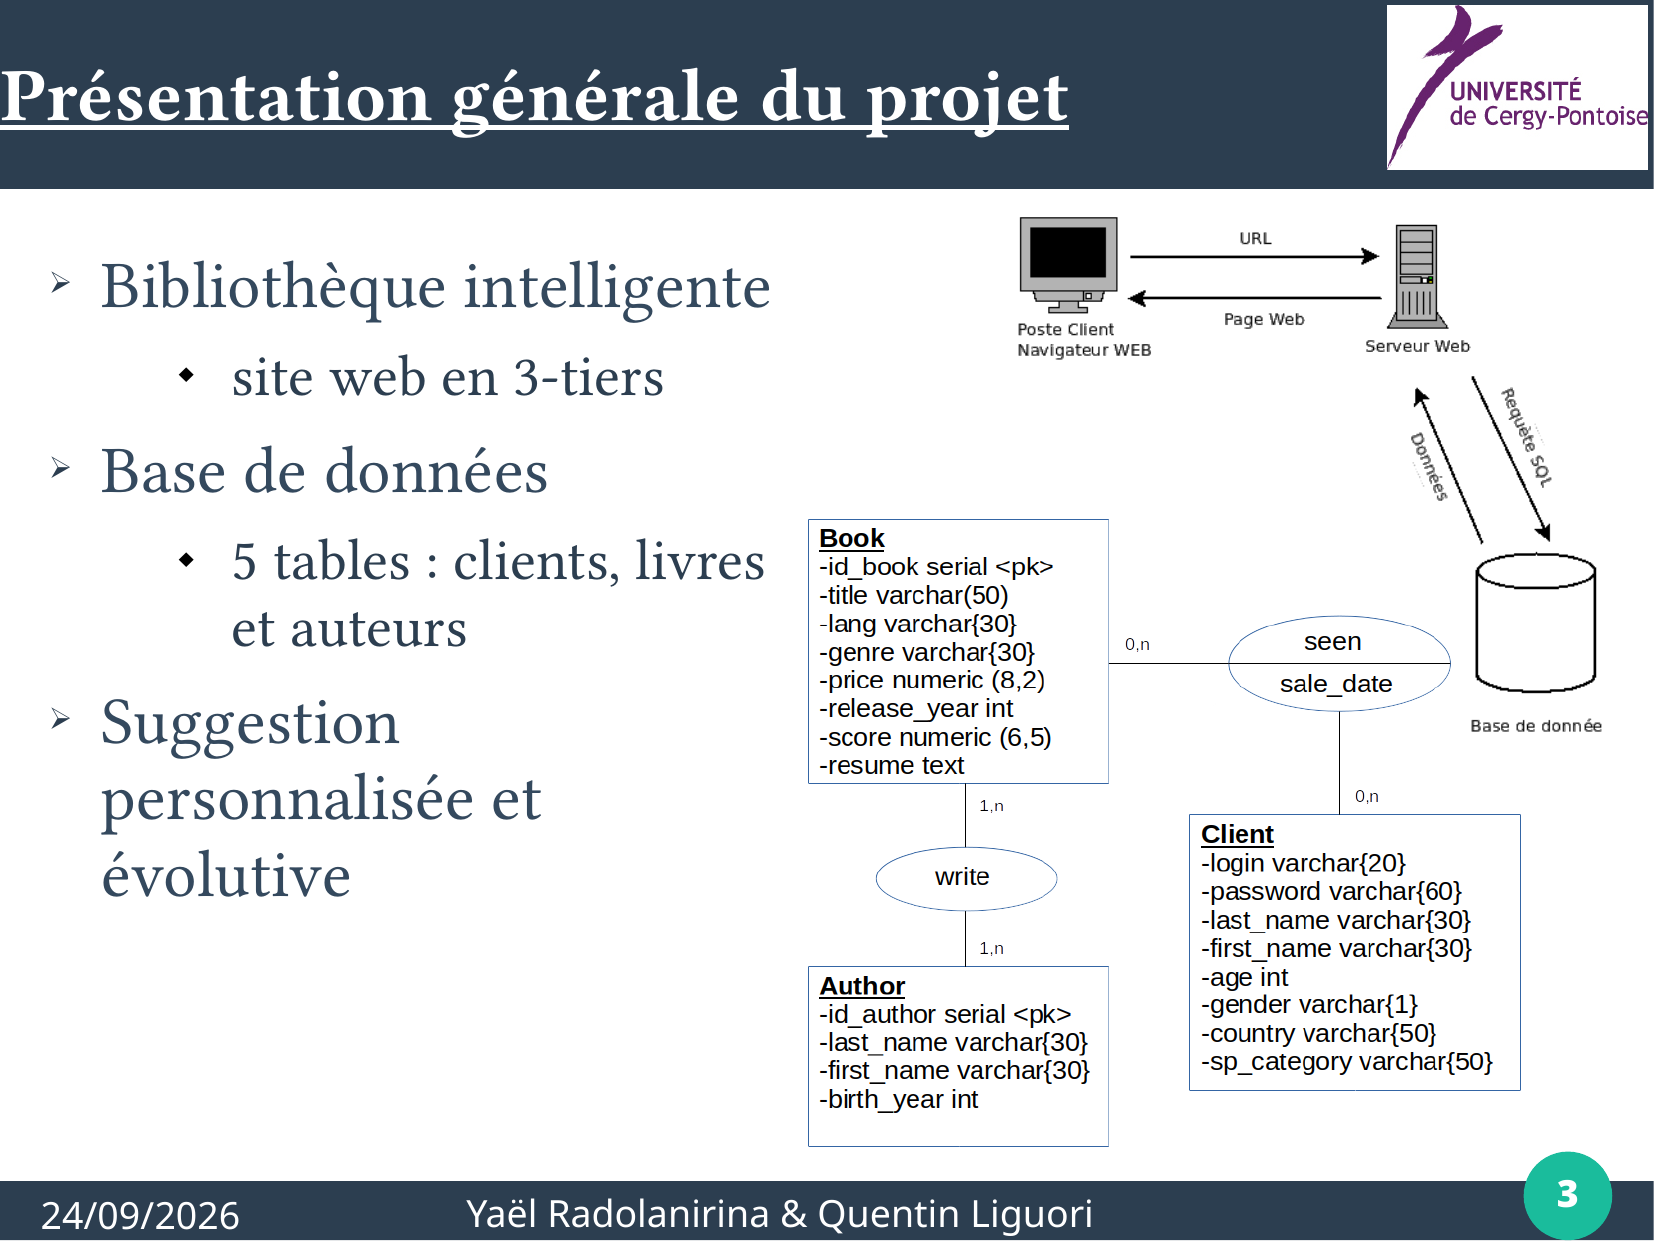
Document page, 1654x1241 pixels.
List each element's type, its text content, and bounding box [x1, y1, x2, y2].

picture [783, 216, 1604, 1165]
list Bibliothèque intelligente site web en 3-tiers Base de données 5 tables : clients, livres et auteurs Suggestion personnalisée et évolutive [31, 248, 781, 1134]
title Présentation générale du projet [0, 17, 1382, 175]
picture [1387, 5, 1648, 170]
